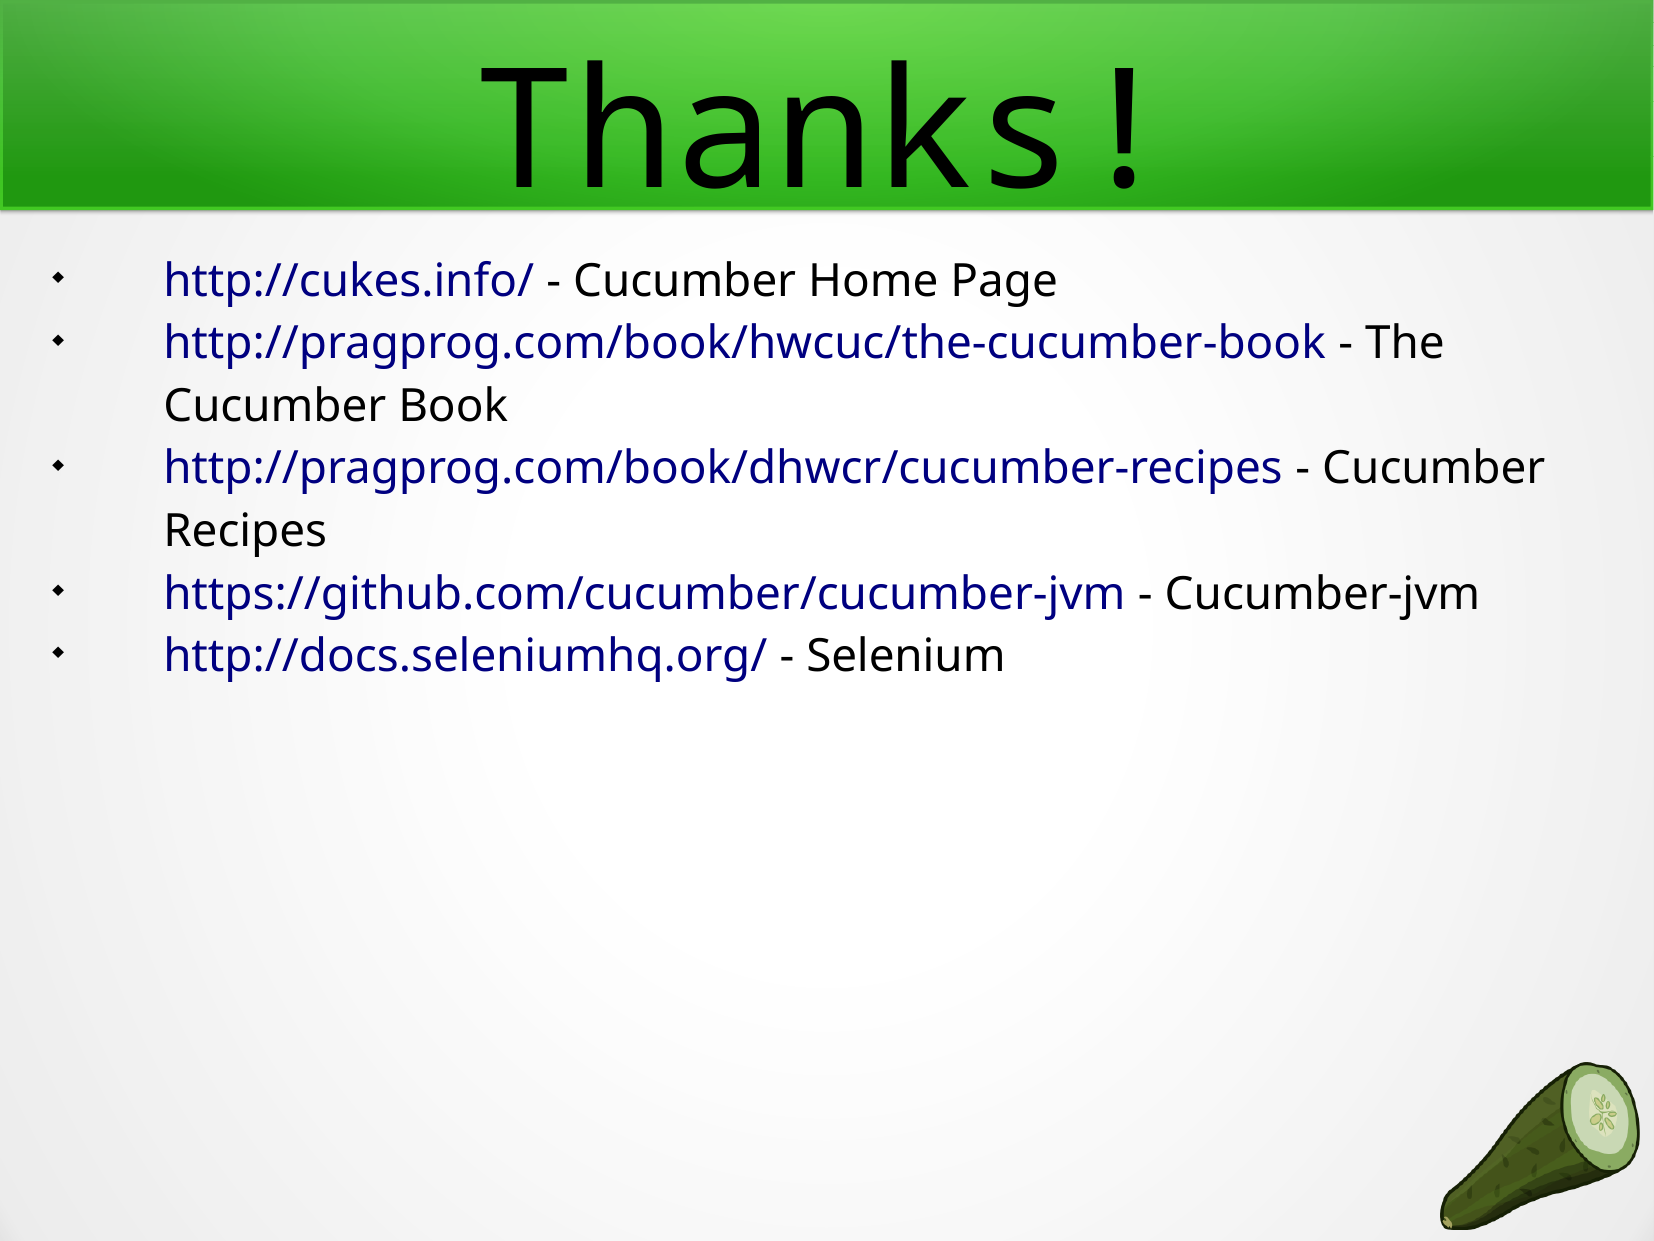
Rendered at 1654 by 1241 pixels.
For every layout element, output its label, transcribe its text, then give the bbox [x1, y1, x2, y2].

picture [1440, 1062, 1640, 1231]
text_box Thanks! [15, 1, 1636, 211]
text_box http://cukes.info/ - Cucumber Home Page http://pragprog.com/book/hwcuc/the-cucumber-book - The Cucumber Book http://pragprog.com/book/dhwcr/cucumber-recipes - Cucumber Recipes https://github.com/cucumber/cucumber-jvm - Cucumber-jvm http://docs.seleniumhq.org/ - Selenium [15, 240, 1651, 931]
